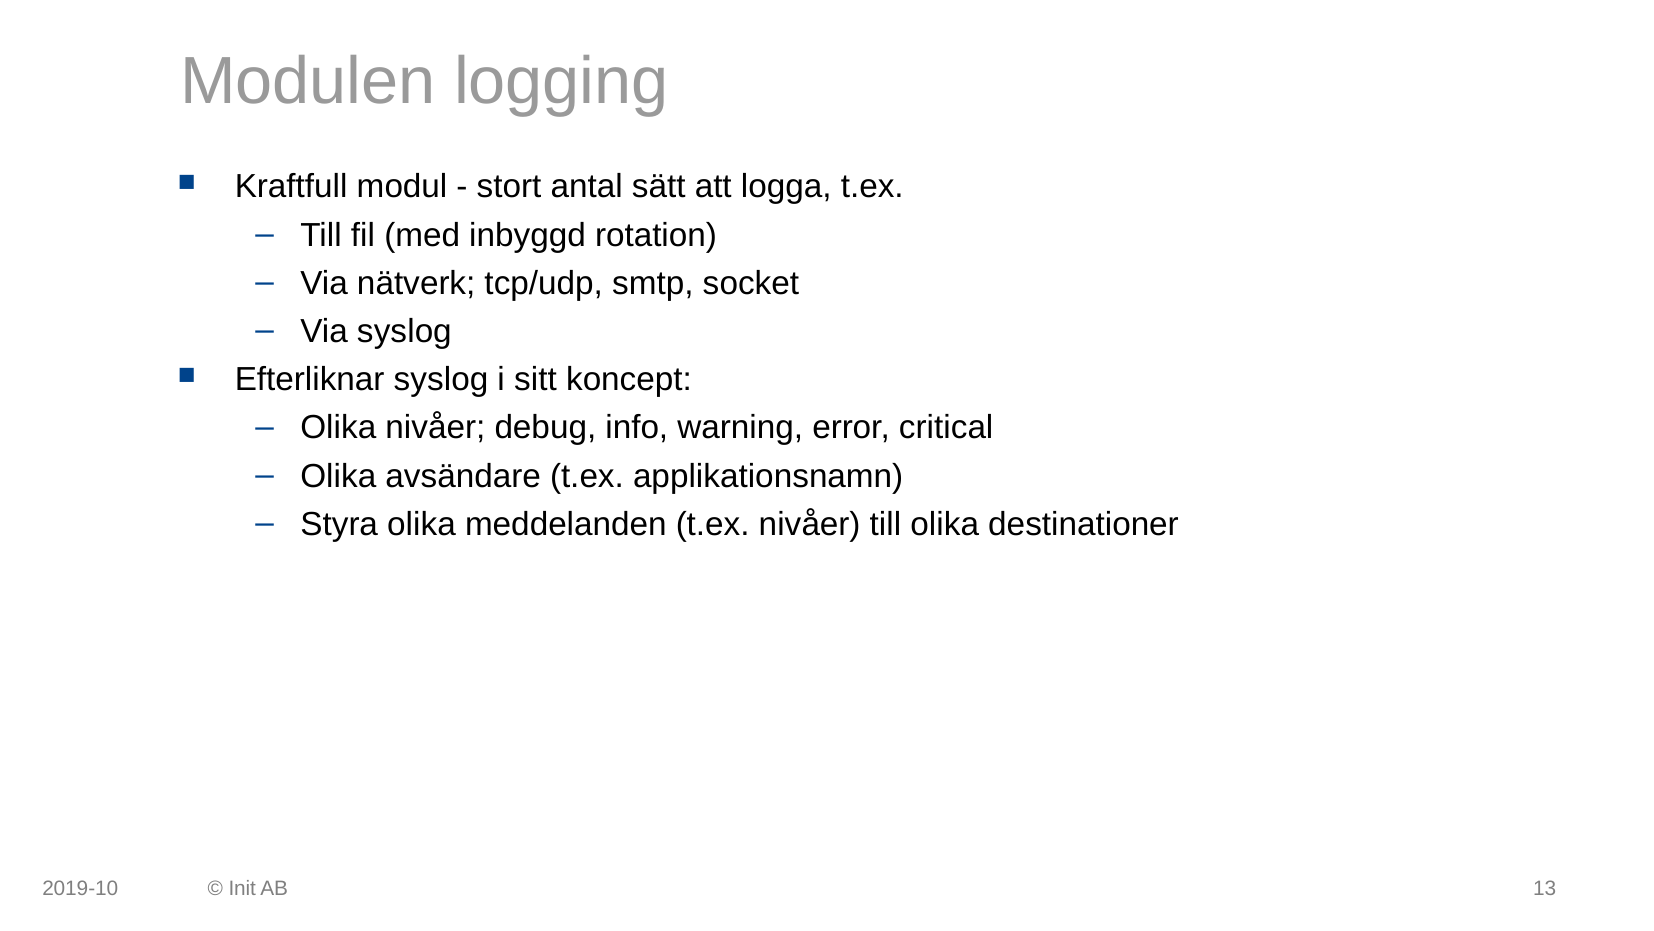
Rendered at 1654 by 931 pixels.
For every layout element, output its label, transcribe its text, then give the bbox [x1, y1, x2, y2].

text_box <nummer> [1488, 857, 1571, 908]
text_box © Init AB [192, 857, 1461, 908]
text_box Modulen logging [165, 0, 1489, 125]
text_box Kraftfull modul - stort antal sätt att logga, t.ex. Till fil (med inbyggd rotation) Via nätverk; tcp/udp, smtp, socket Via syslog Efterliknar syslog i sitt koncept: Olika nivåer; debug, info, warning, error, critical Olika avsändare (t.ex. applikationsnamn) Styra olika meddelanden (t.ex. nivåer) till olika destinationer [165, 156, 1489, 796]
text_box 2019-10 [27, 857, 166, 908]
